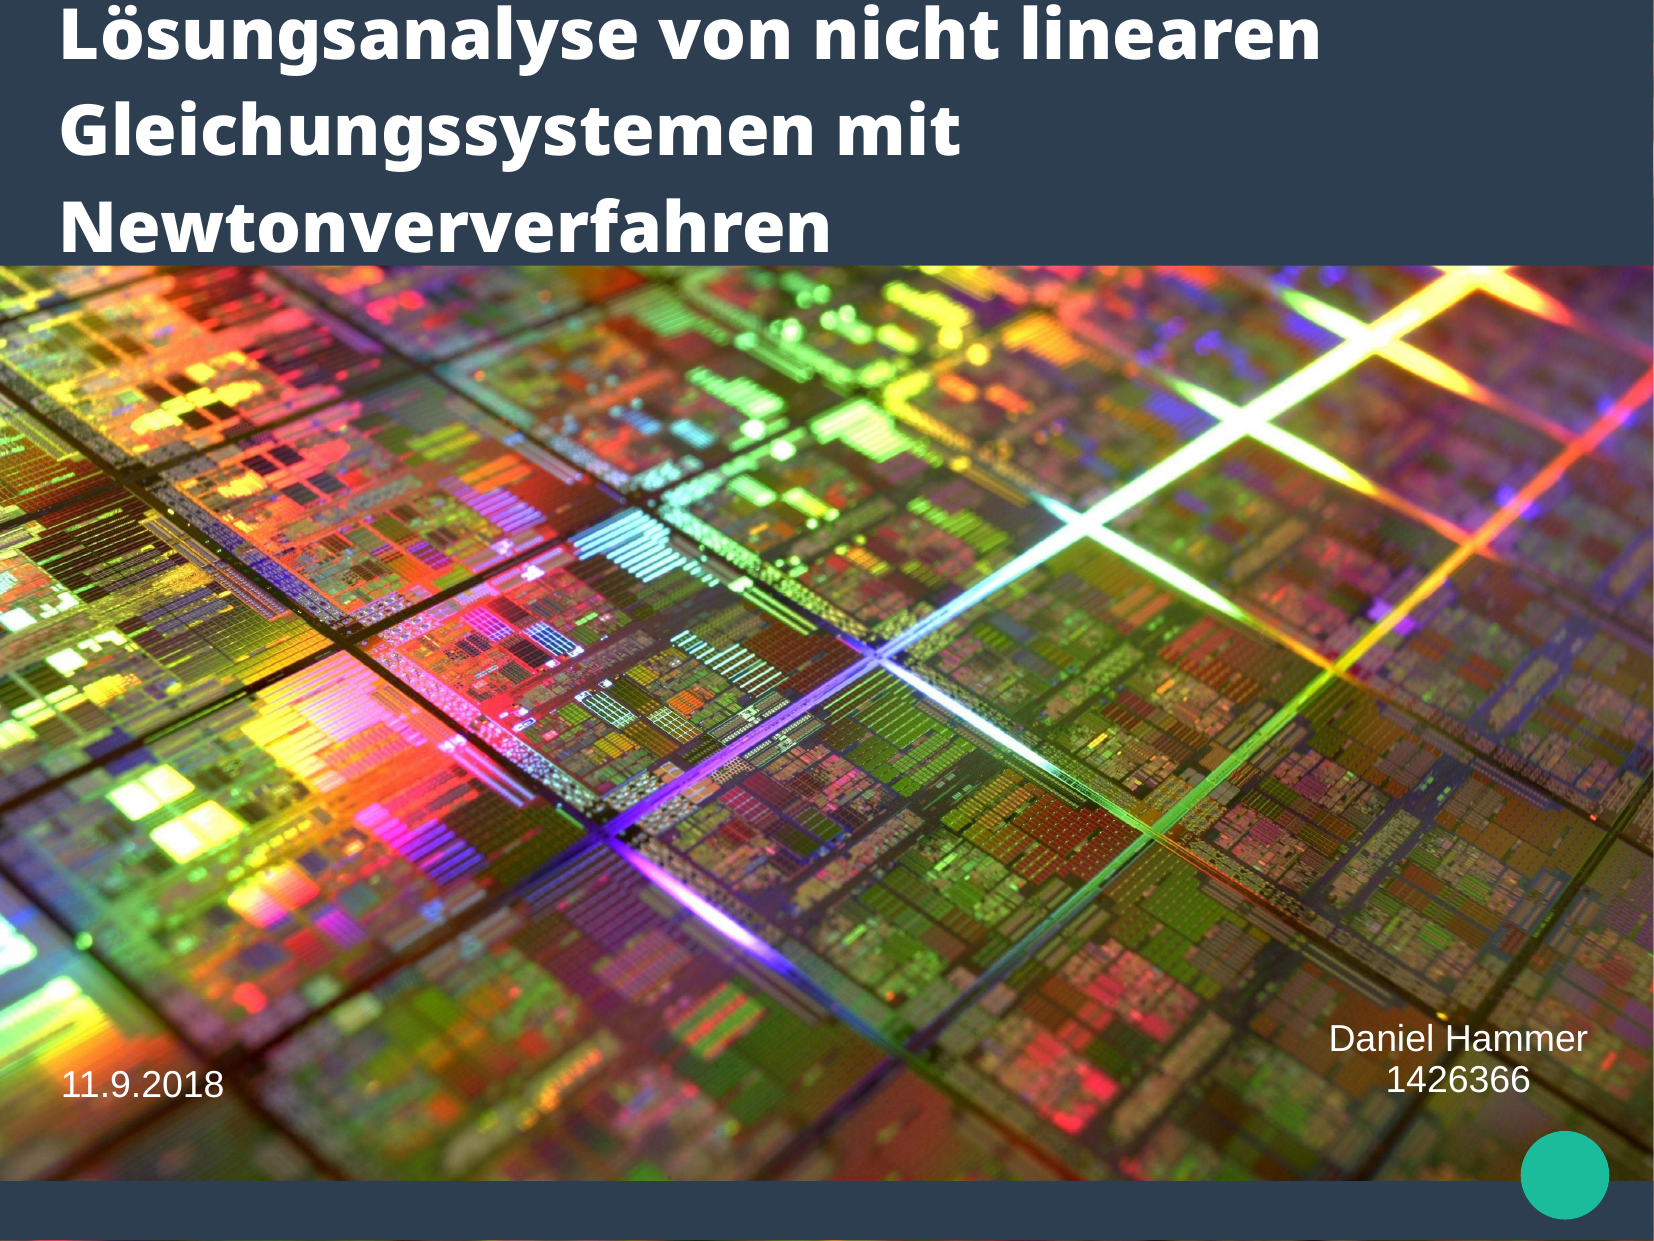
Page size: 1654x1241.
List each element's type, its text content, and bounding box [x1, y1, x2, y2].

picture [0, 266, 1654, 1181]
title Lösungsanalyse von nicht linearen Gleichungssystemen mit Newtonververfahren [59, 5, 1595, 252]
text_box 11.9.2018 [46, 1055, 242, 1113]
text_box Daniel Hammer 1426366 [1293, 1009, 1624, 1109]
